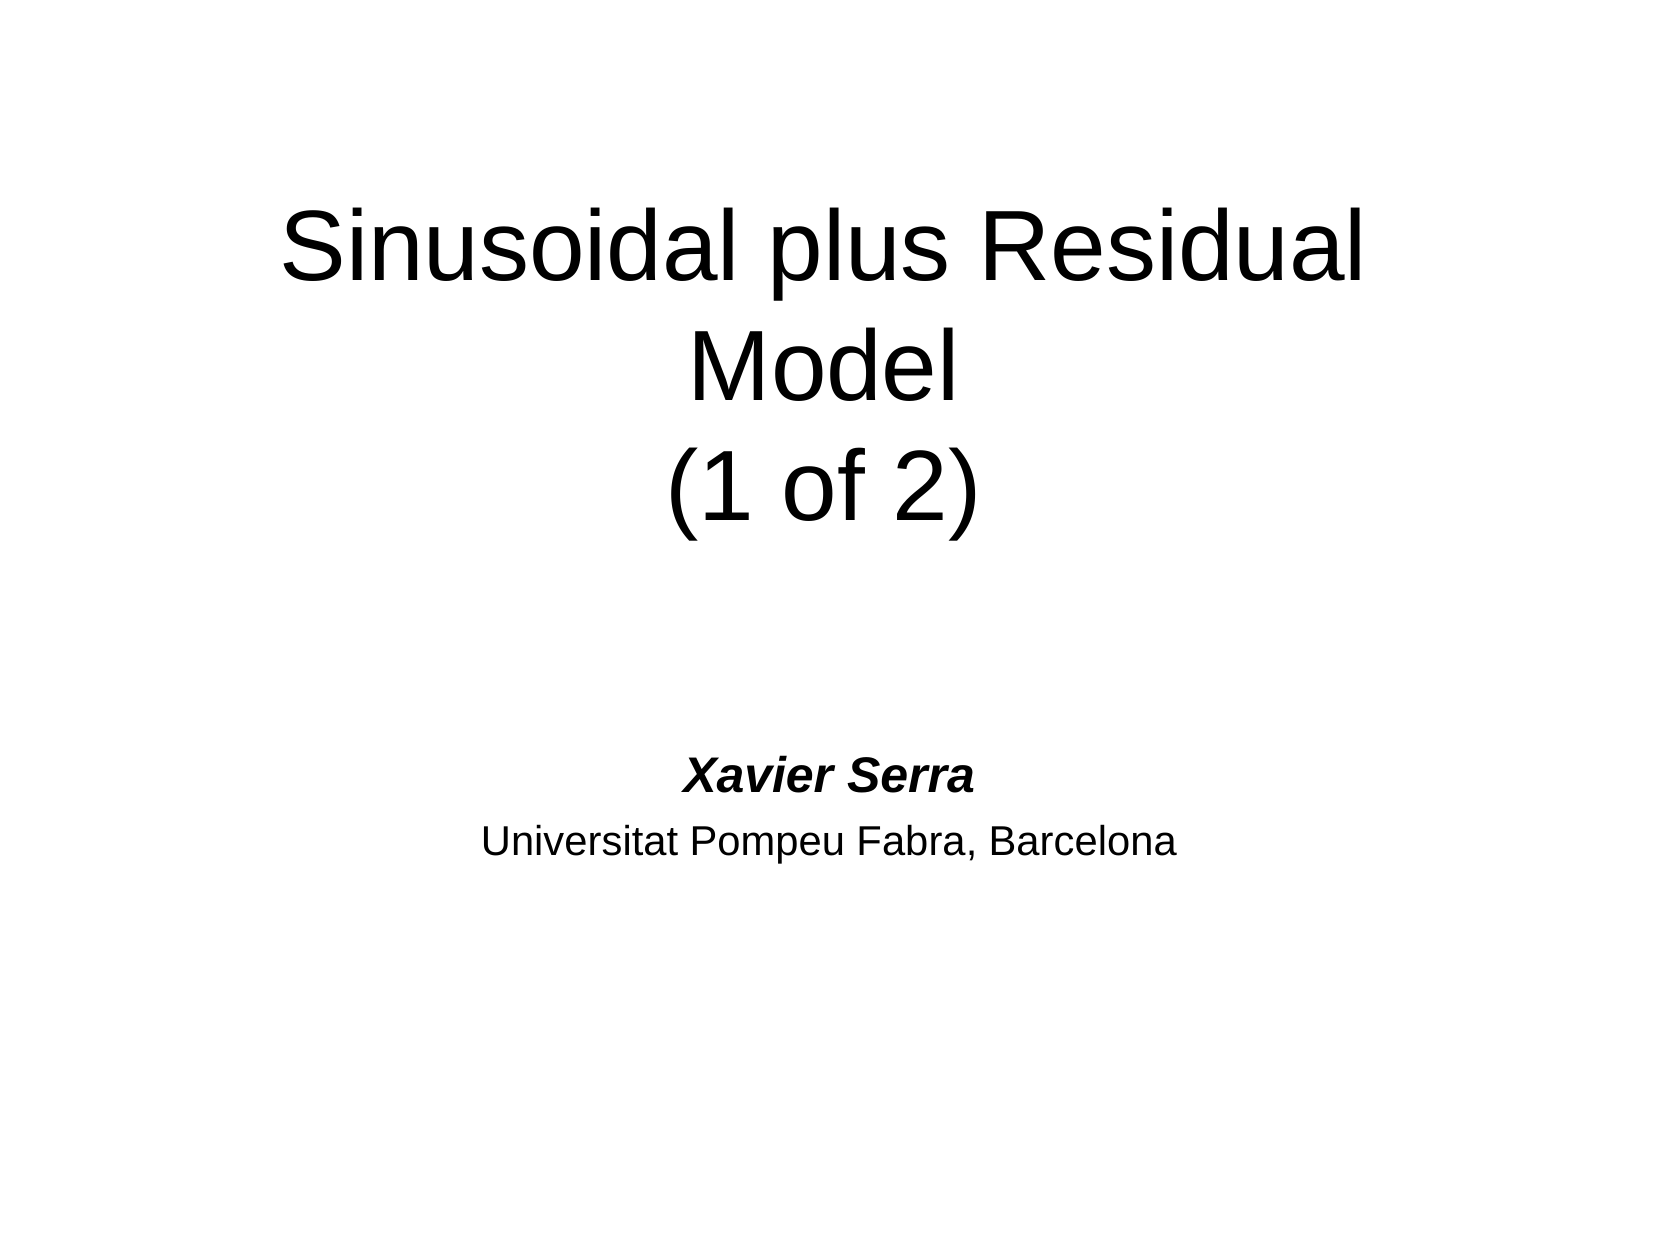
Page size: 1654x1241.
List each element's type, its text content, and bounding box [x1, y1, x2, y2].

text_box Xavier Serra Universitat Pompeu Fabra, Barcelona [372, 739, 1286, 933]
title Sinusoidal plus Residual Model (1 of 2) [139, 90, 1471, 631]
